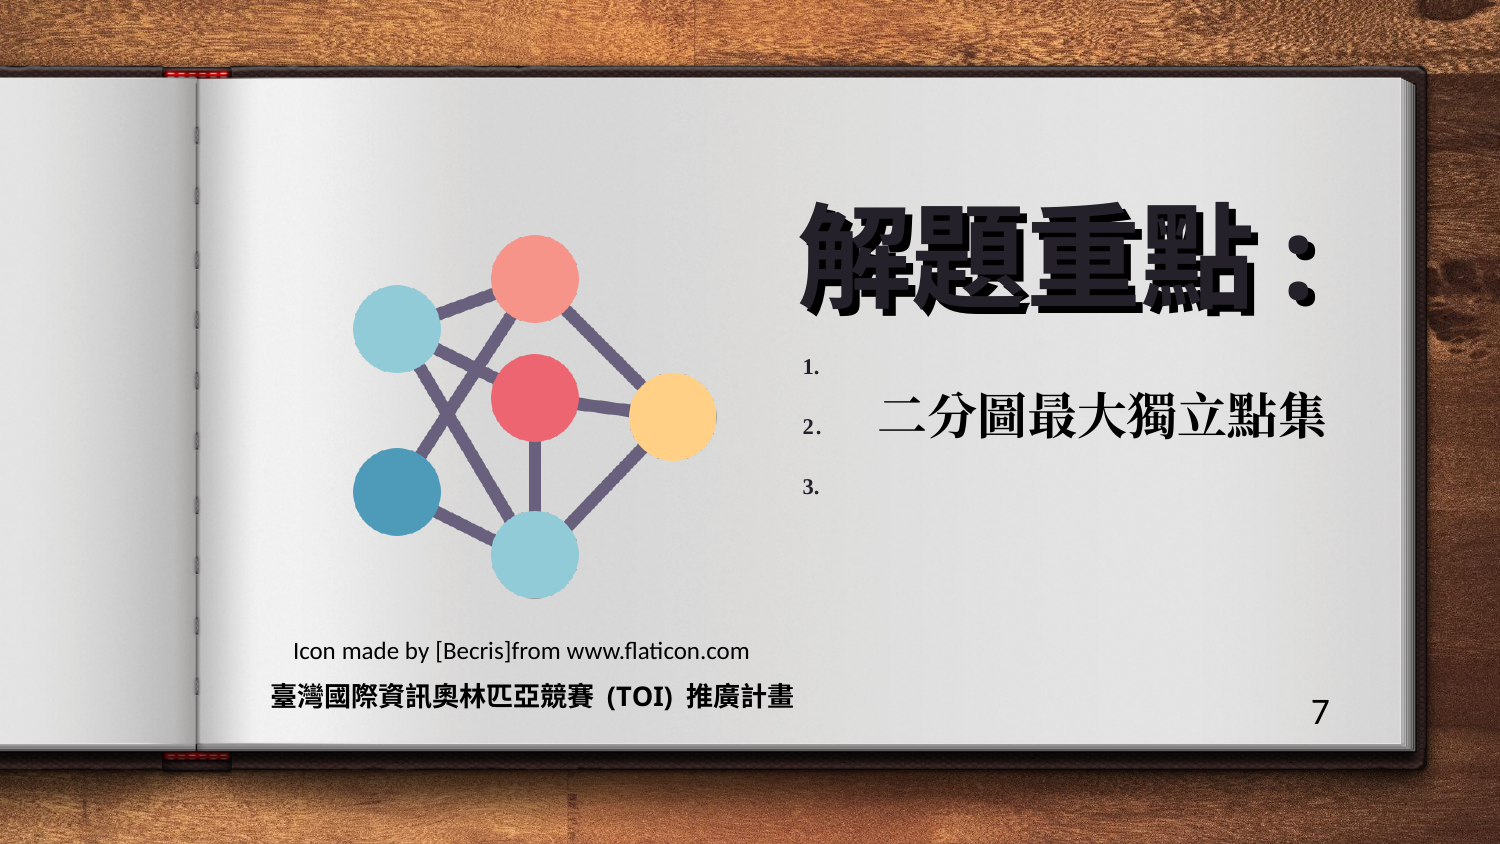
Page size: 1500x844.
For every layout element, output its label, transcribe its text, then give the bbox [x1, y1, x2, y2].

picture [334, 216, 735, 617]
title 解題重點: [782, 146, 1313, 338]
text_box [1295, 672, 1386, 737]
text_box Icon made by [Becris]from www.flaticon.com [278, 627, 867, 672]
subtitle 二分圖最大獨立點集 [787, 309, 1361, 584]
